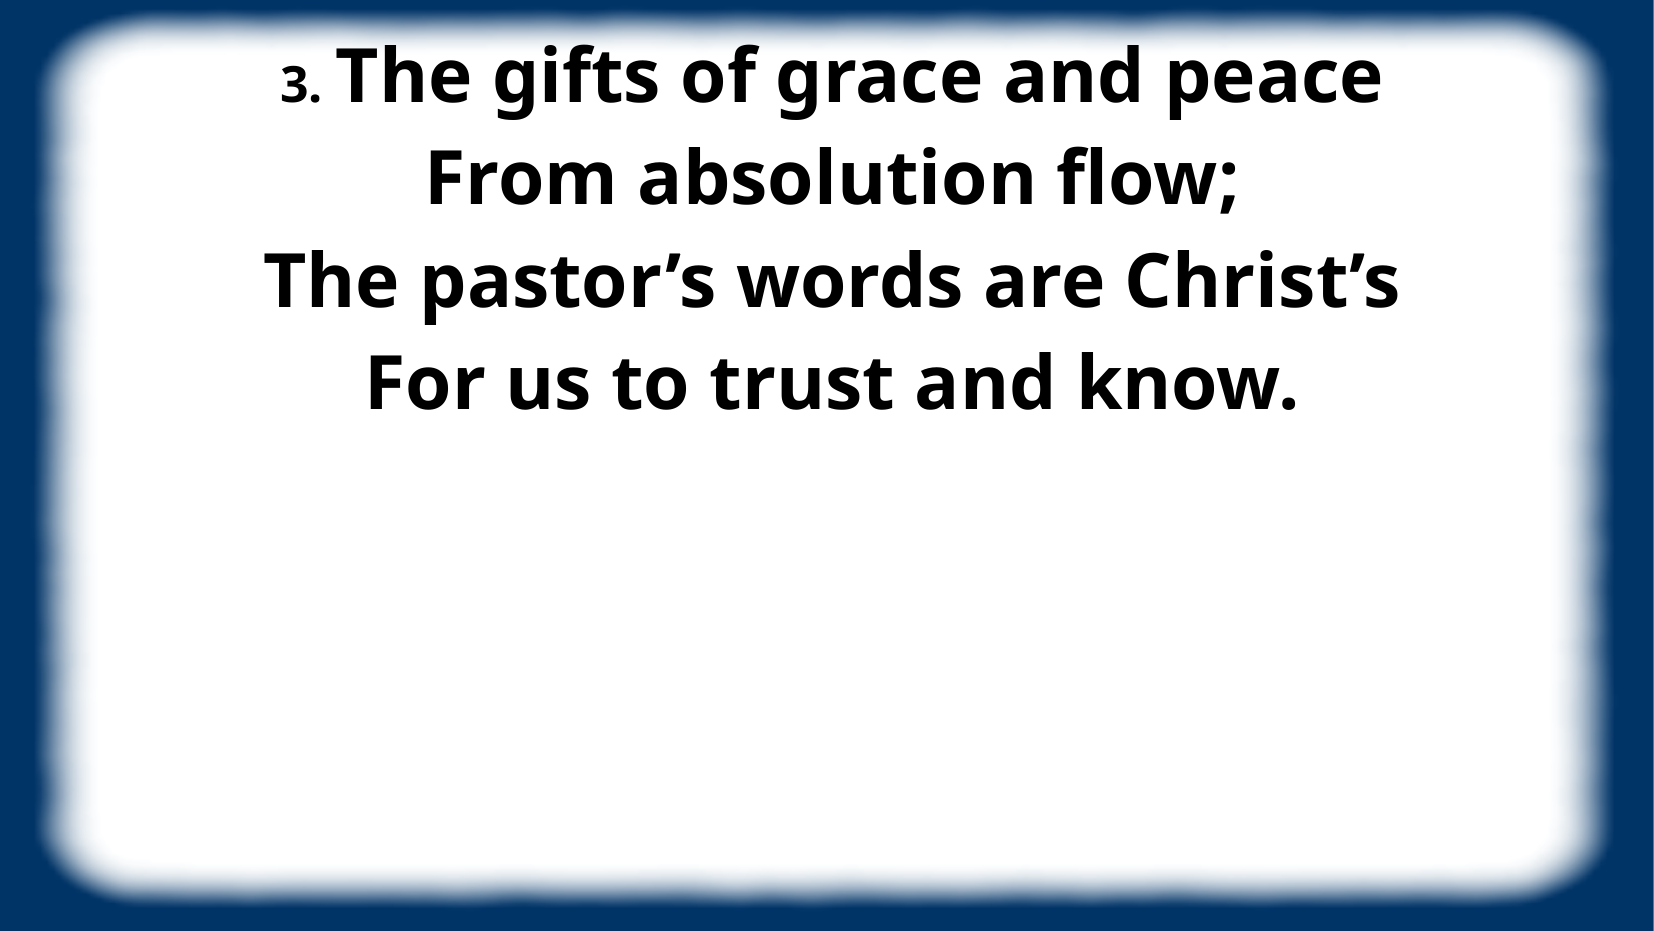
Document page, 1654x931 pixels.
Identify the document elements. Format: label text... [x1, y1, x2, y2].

text_box 3. The gifts of grace and peace From absolution flow; The pastor’s words are Christ’s For us to trust and know. [90, 15, 1576, 428]
picture [0, 0, 1654, 931]
